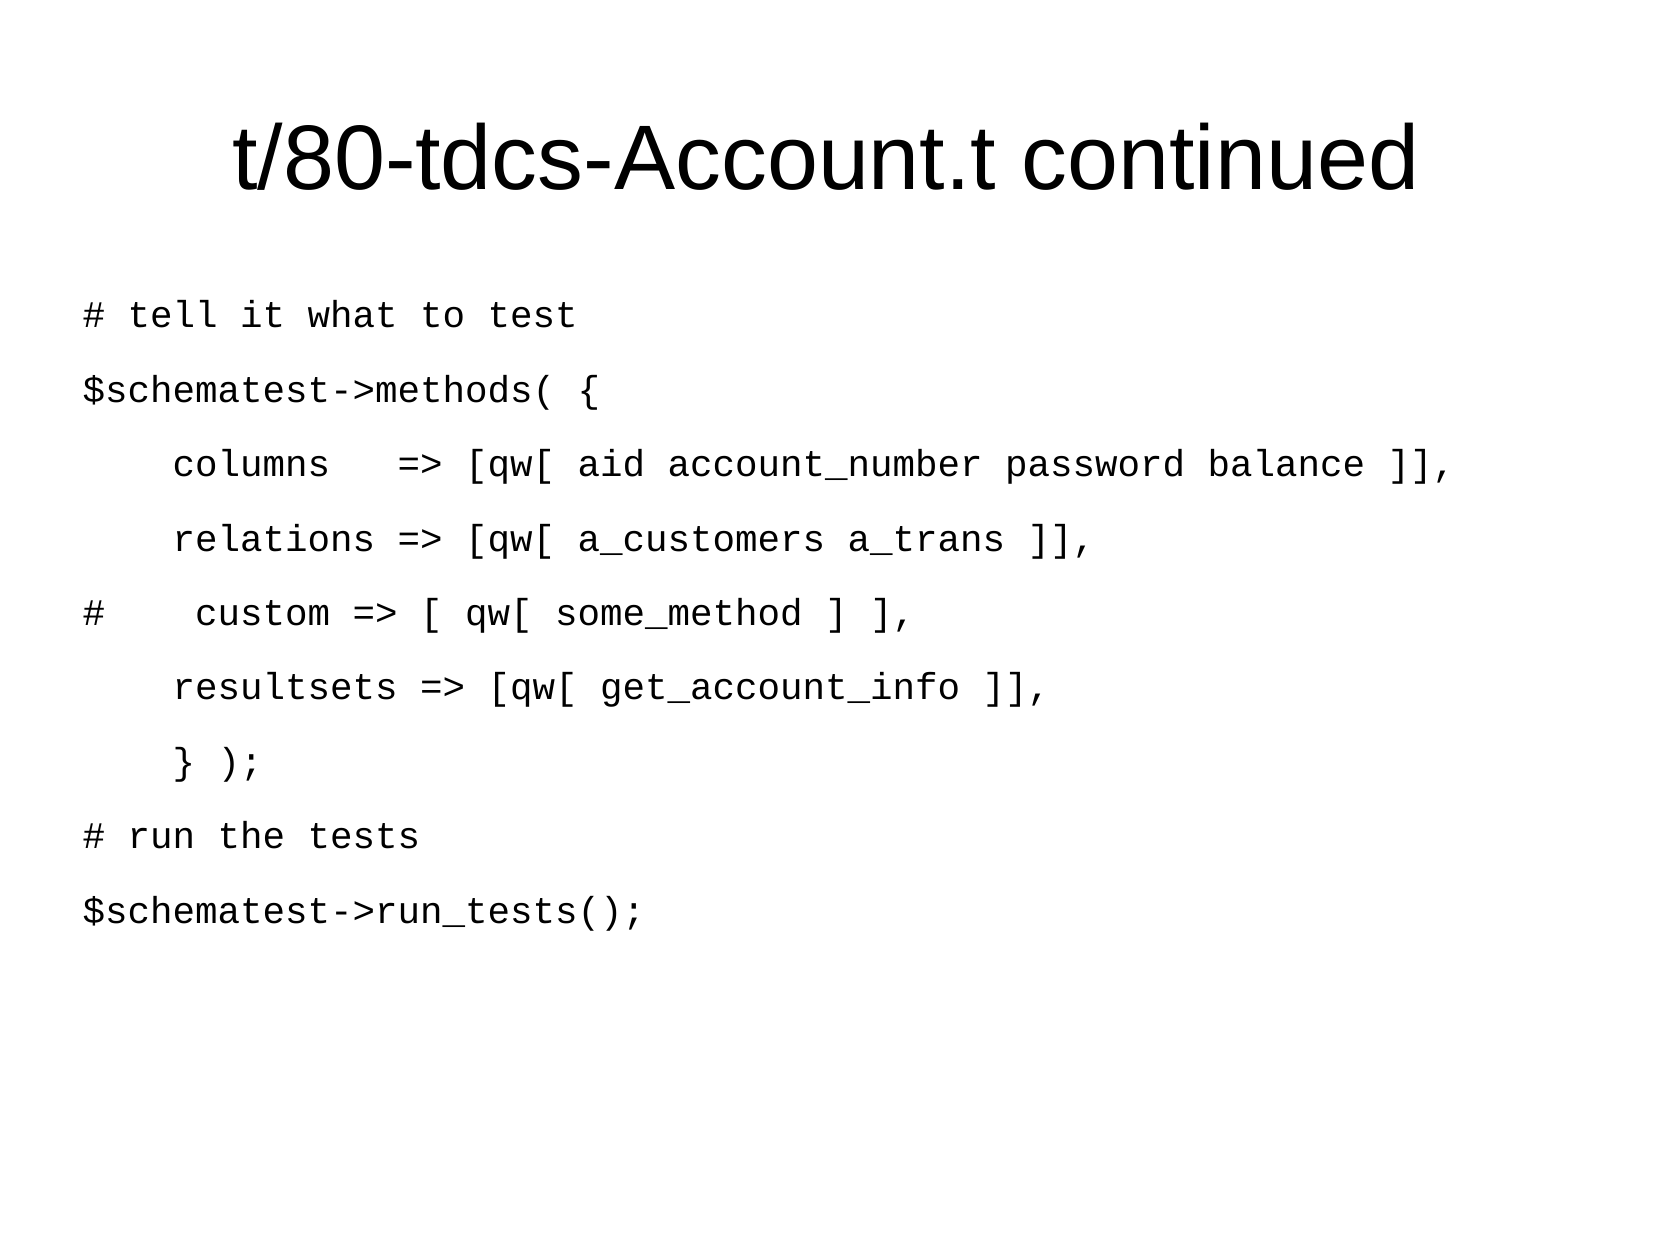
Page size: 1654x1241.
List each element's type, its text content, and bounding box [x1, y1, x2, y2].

list # tell it what to test $schematest->methods( { columns => [qw[ aid account_number password balance ]], relations => [qw[ a_customers a_trans ]], # custom => [ qw[ some_method ] ], resultsets => [qw[ get_account_info ]], } ); # run the tests $schematest->run_tests(); [82, 290, 1571, 1010]
title t/80-tdcs-Account.t continued [82, 49, 1571, 257]
